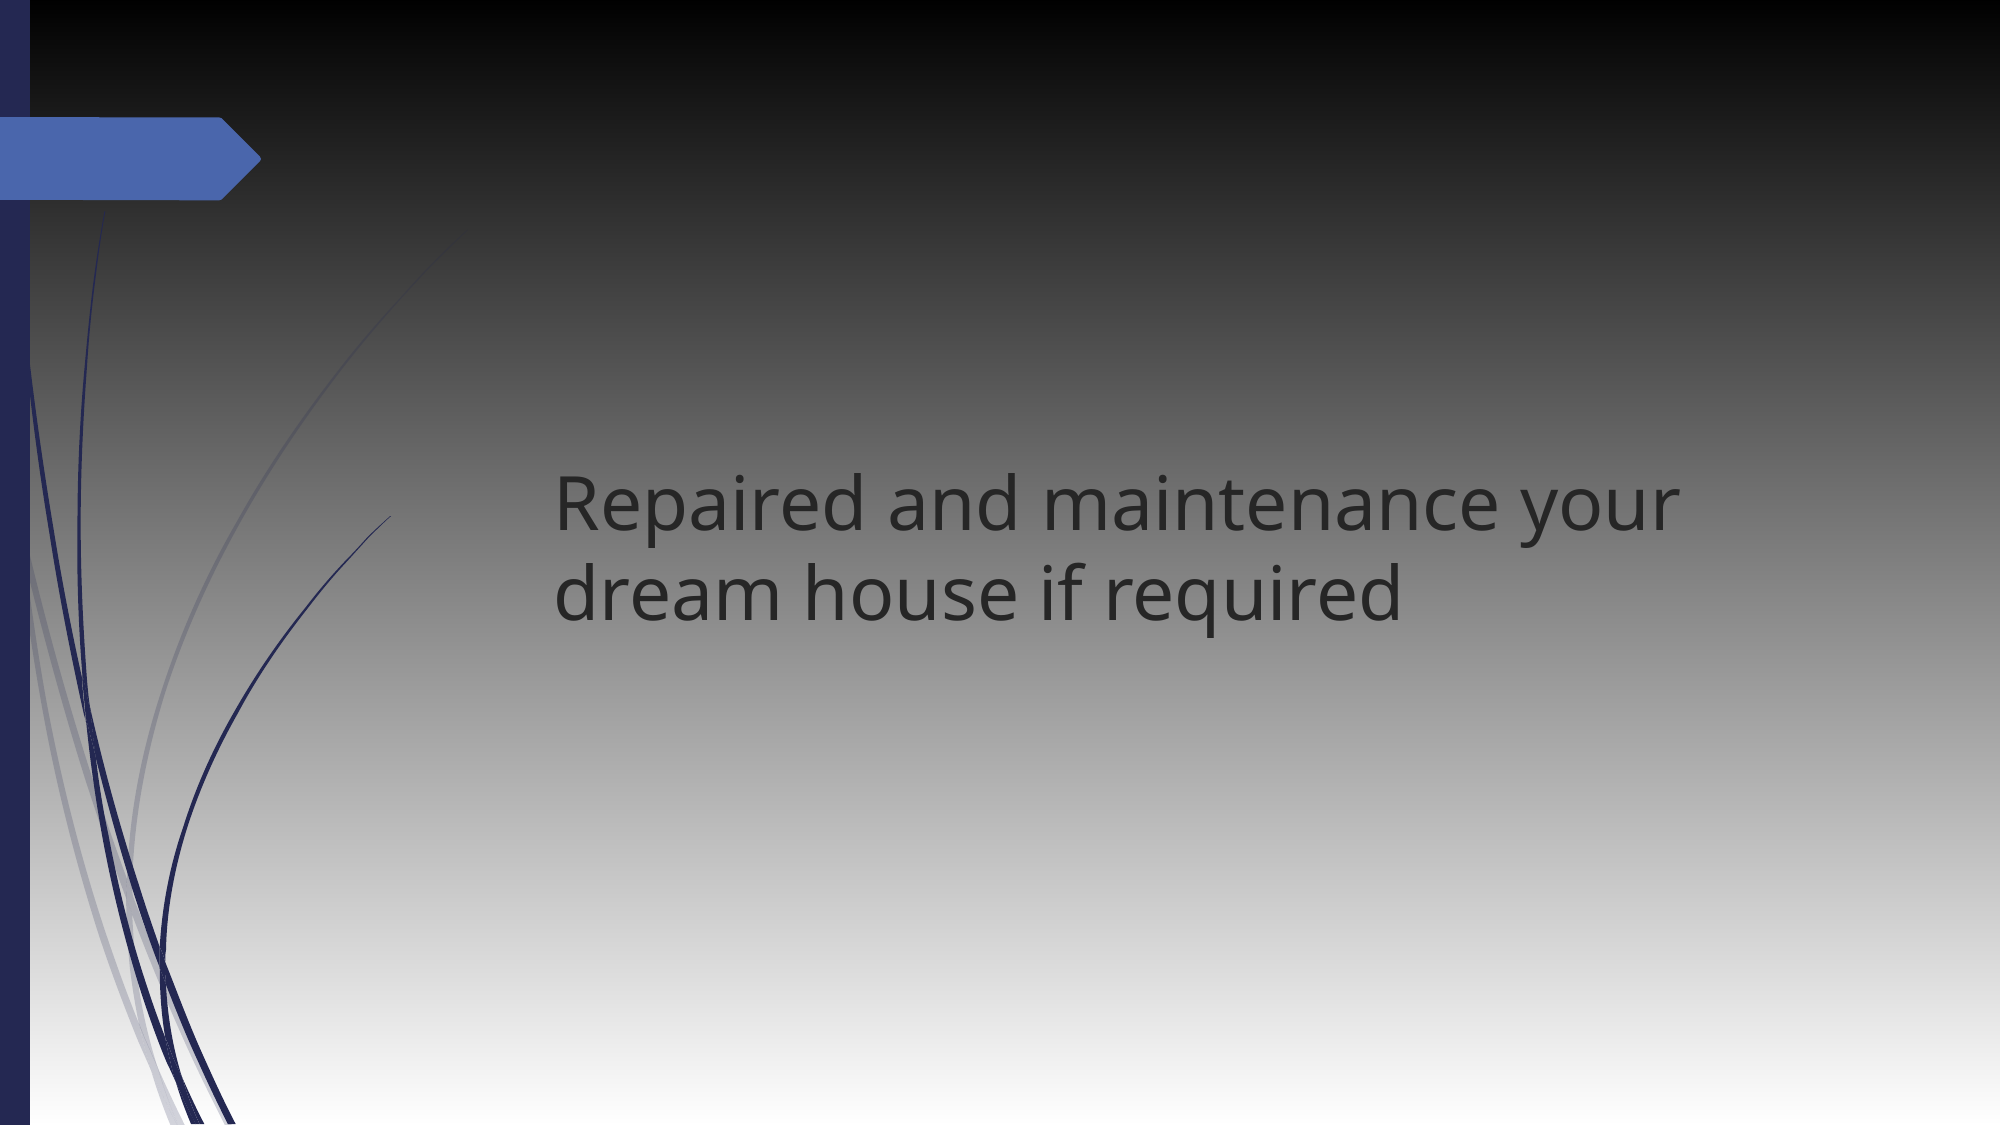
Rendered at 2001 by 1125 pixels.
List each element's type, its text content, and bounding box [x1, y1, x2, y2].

title Repaired and maintenance your dream house if required [538, 448, 1748, 659]
